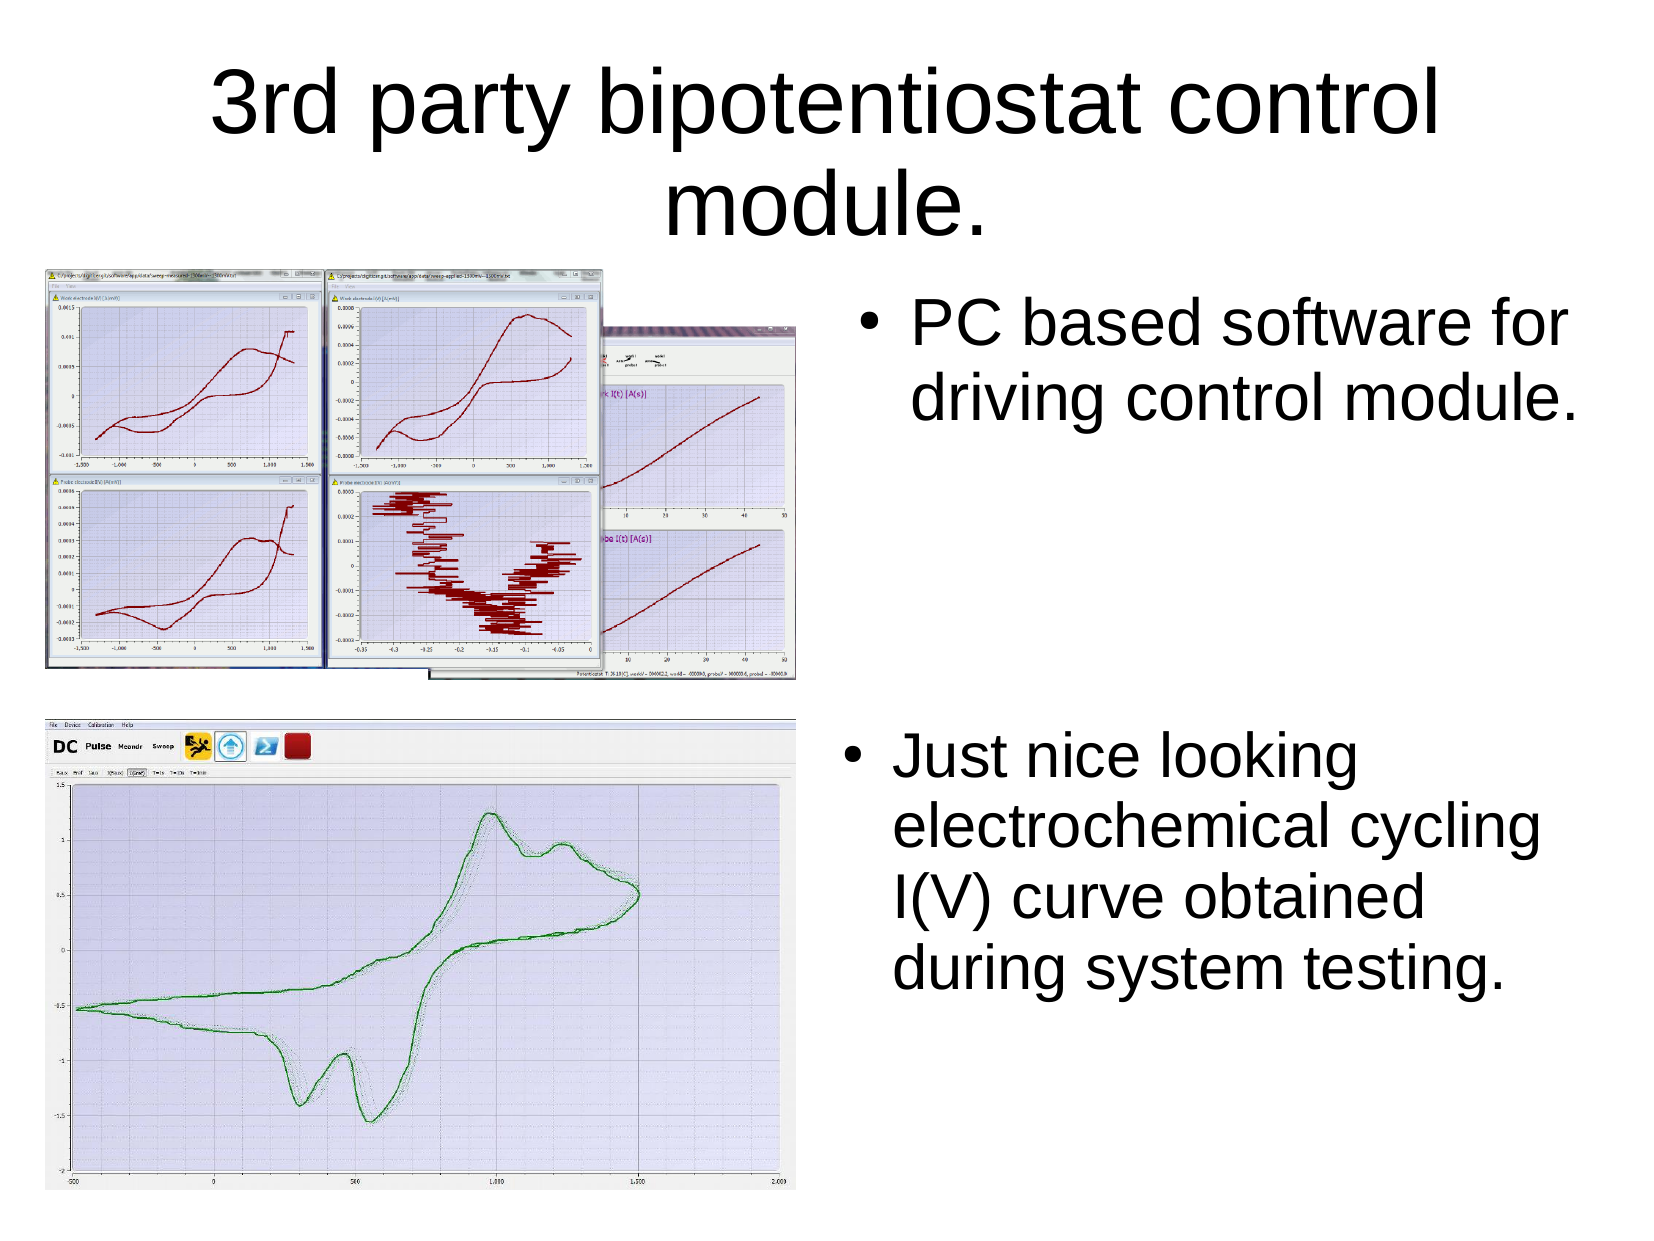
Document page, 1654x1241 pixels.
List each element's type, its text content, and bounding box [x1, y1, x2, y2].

list PC based software for driving control module. [840, 285, 1606, 511]
list Just nice looking electrochemical cycling I(V) curve obtained during system testing. [825, 720, 1591, 1006]
title 3rd party bipotentiostat control module. [82, 49, 1571, 257]
picture [45, 269, 796, 680]
picture [45, 719, 796, 1190]
